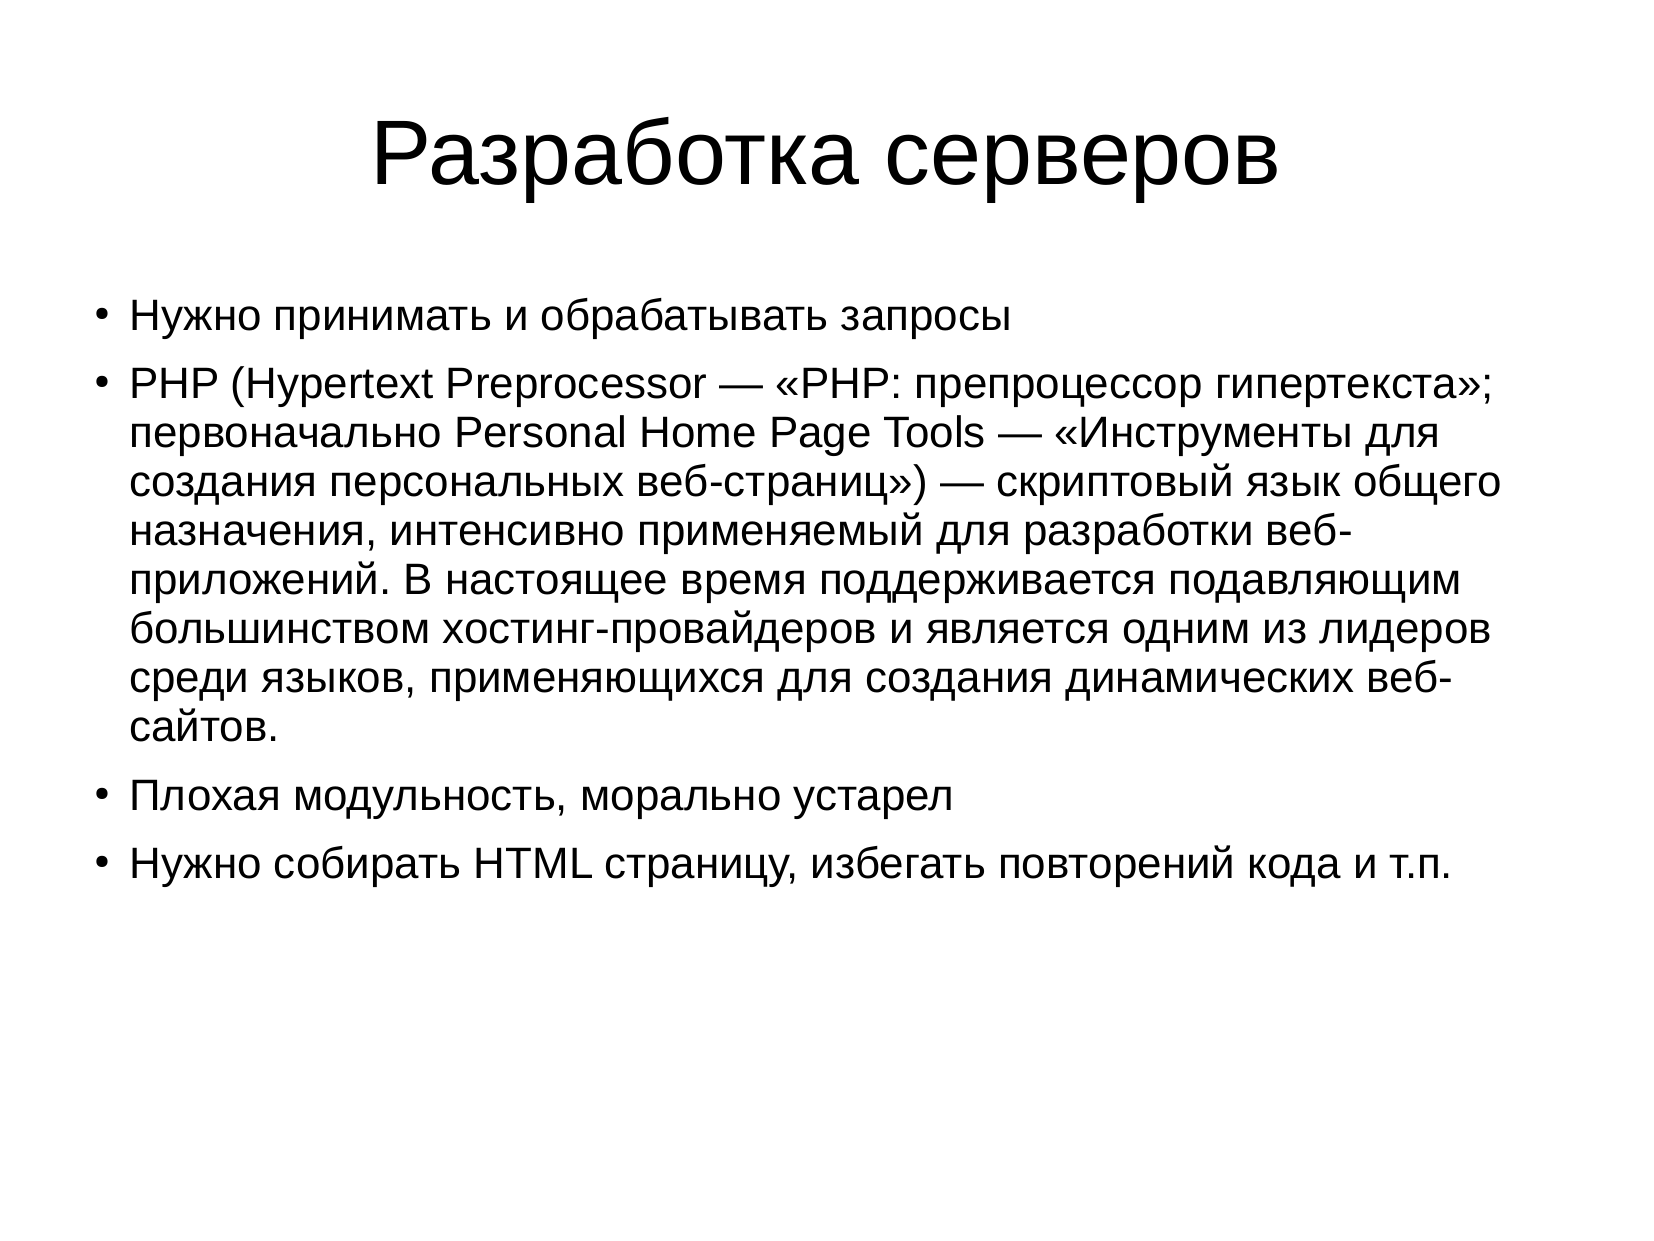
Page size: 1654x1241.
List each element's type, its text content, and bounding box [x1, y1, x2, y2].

list Нужно принимать и обрабатывать запросы PHP (Hypertext Preprocessor — «PHP: препроцессор гипертекста»; первоначально Personal Home Page Tools — «Инструменты для создания персональных веб-страниц») — скриптовый язык общего назначения, интенсивно применяемый для разработки веб-приложений. В настоящее время поддерживается подавляющим большинством хостинг-провайдеров и является одним из лидеров среди языков, применяющихся для создания динамических веб-сайтов. Плохая модульность, морально устарел Нужно собирать HTML страницу, избегать повторений кода и т.п. [82, 290, 1571, 1010]
title Разработка серверов [82, 49, 1571, 257]
